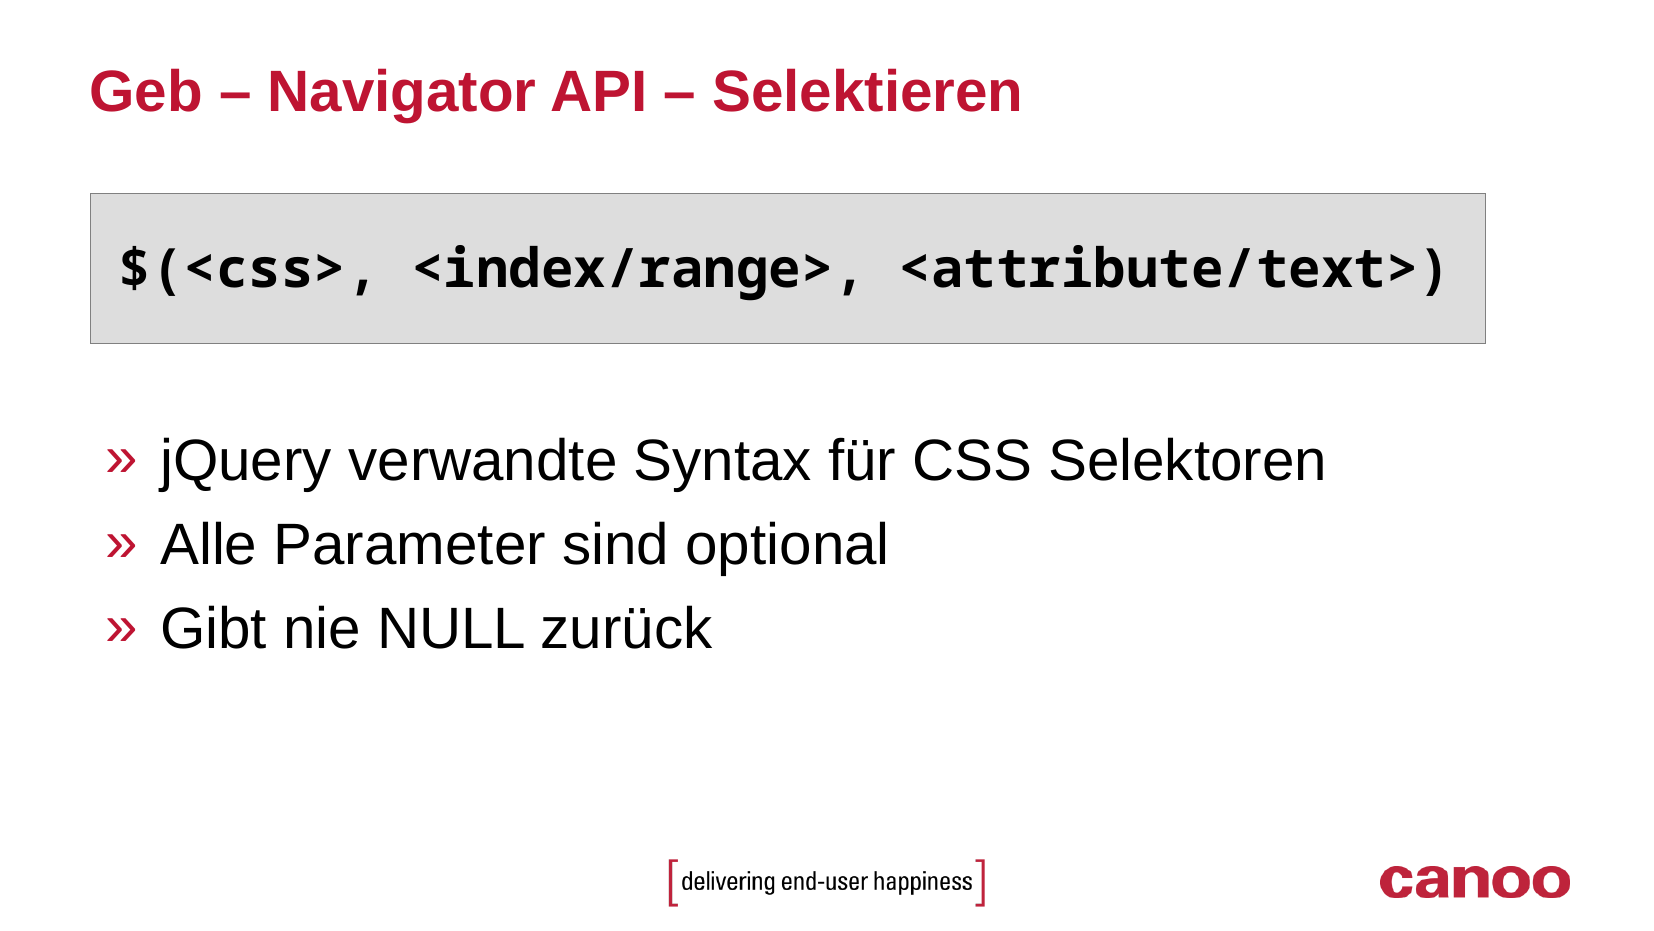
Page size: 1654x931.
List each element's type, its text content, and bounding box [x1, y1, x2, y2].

list jQuery verwandte Syntax für CSS Selektoren Alle Parameter sind optional Gibt nie NULL zurück [90, 414, 1456, 834]
picture [1380, 866, 1570, 898]
text_box $(<css>, <index/range>, <attribute/text>) [104, 225, 1516, 356]
title Geb – Navigator API – Selektieren [75, 45, 1591, 136]
picture [662, 855, 991, 910]
text_box [90, 193, 1486, 344]
